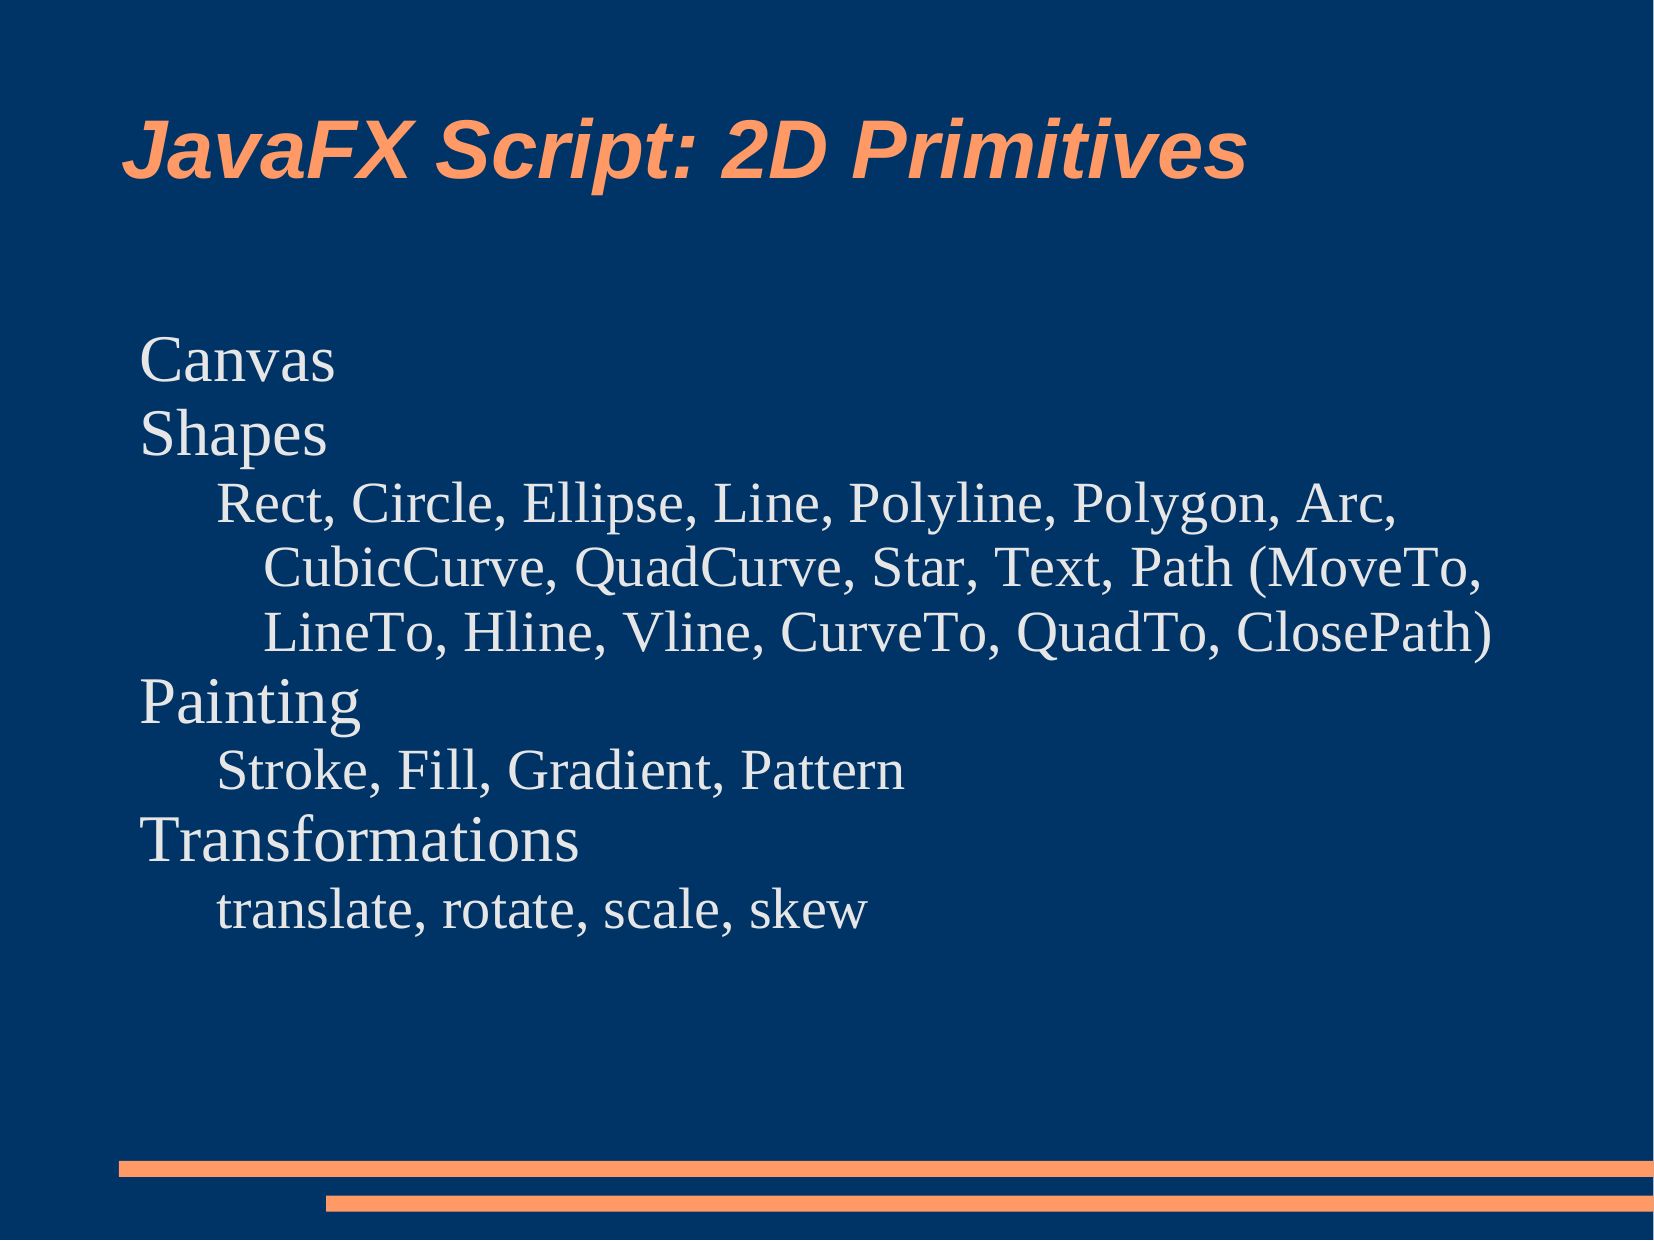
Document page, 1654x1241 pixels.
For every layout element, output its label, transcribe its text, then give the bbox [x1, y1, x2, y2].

list Canvas Shapes Rect, Circle, Ellipse, Line, Polyline, Polygon, Arc, CubicCurve, QuadCurve, Star, Text, Path (MoveTo, LineTo, Hline, Vline, CurveTo, QuadTo, ClosePath) Painting Stroke, Fill, Gradient, Pattern Transformations translate, rotate, scale, skew [121, 322, 1561, 1133]
title JavaFX Script: 2D Primitives [121, 46, 1534, 254]
